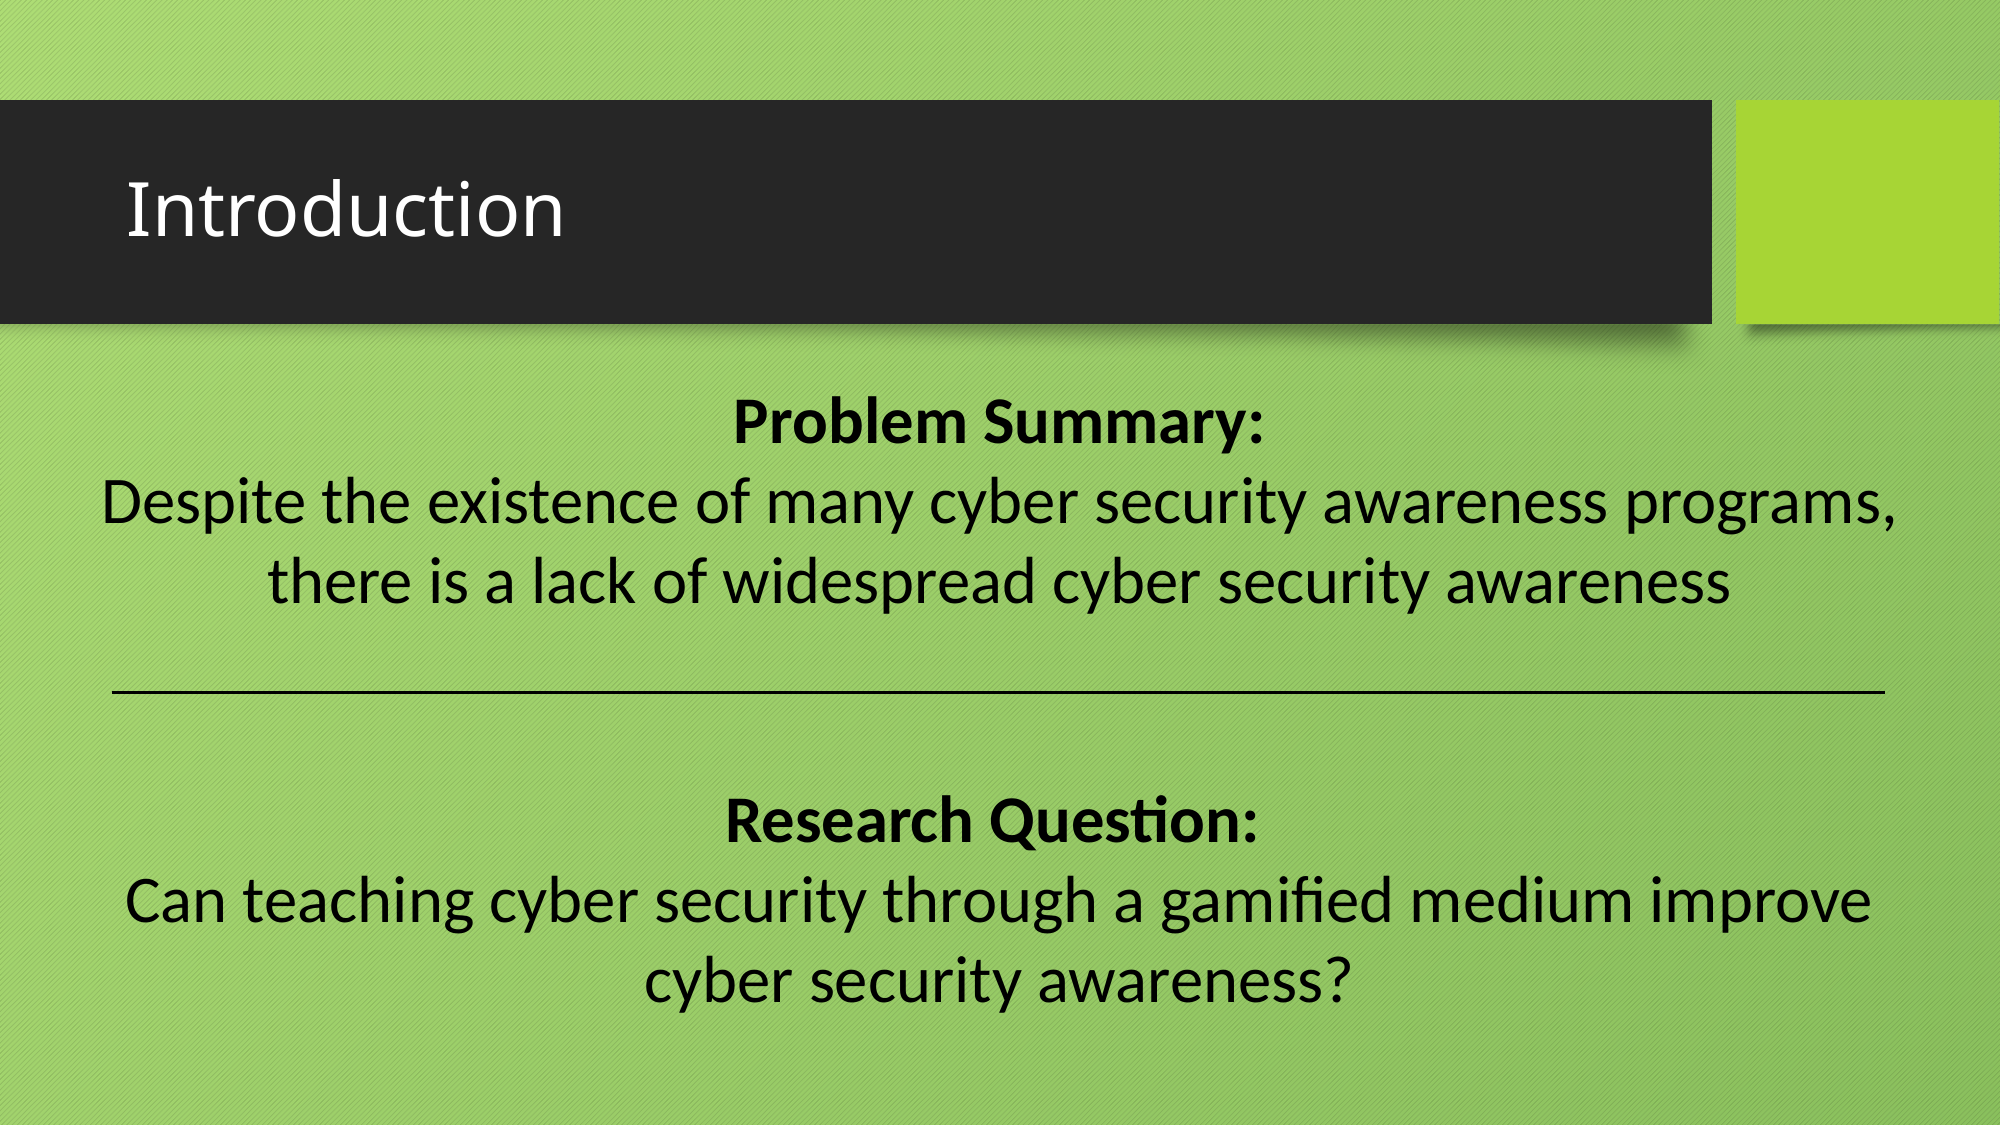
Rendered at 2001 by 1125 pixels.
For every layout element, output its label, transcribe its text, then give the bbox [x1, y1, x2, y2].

text_box Problem Summary: Despite the existence of many cyber security awareness programs, there is a lack of widespread cyber security awareness Research Question: Can teaching cyber security through a gamified medium improve cyber security awareness? [46, 369, 1954, 1112]
title Introduction [111, 123, 1689, 301]
